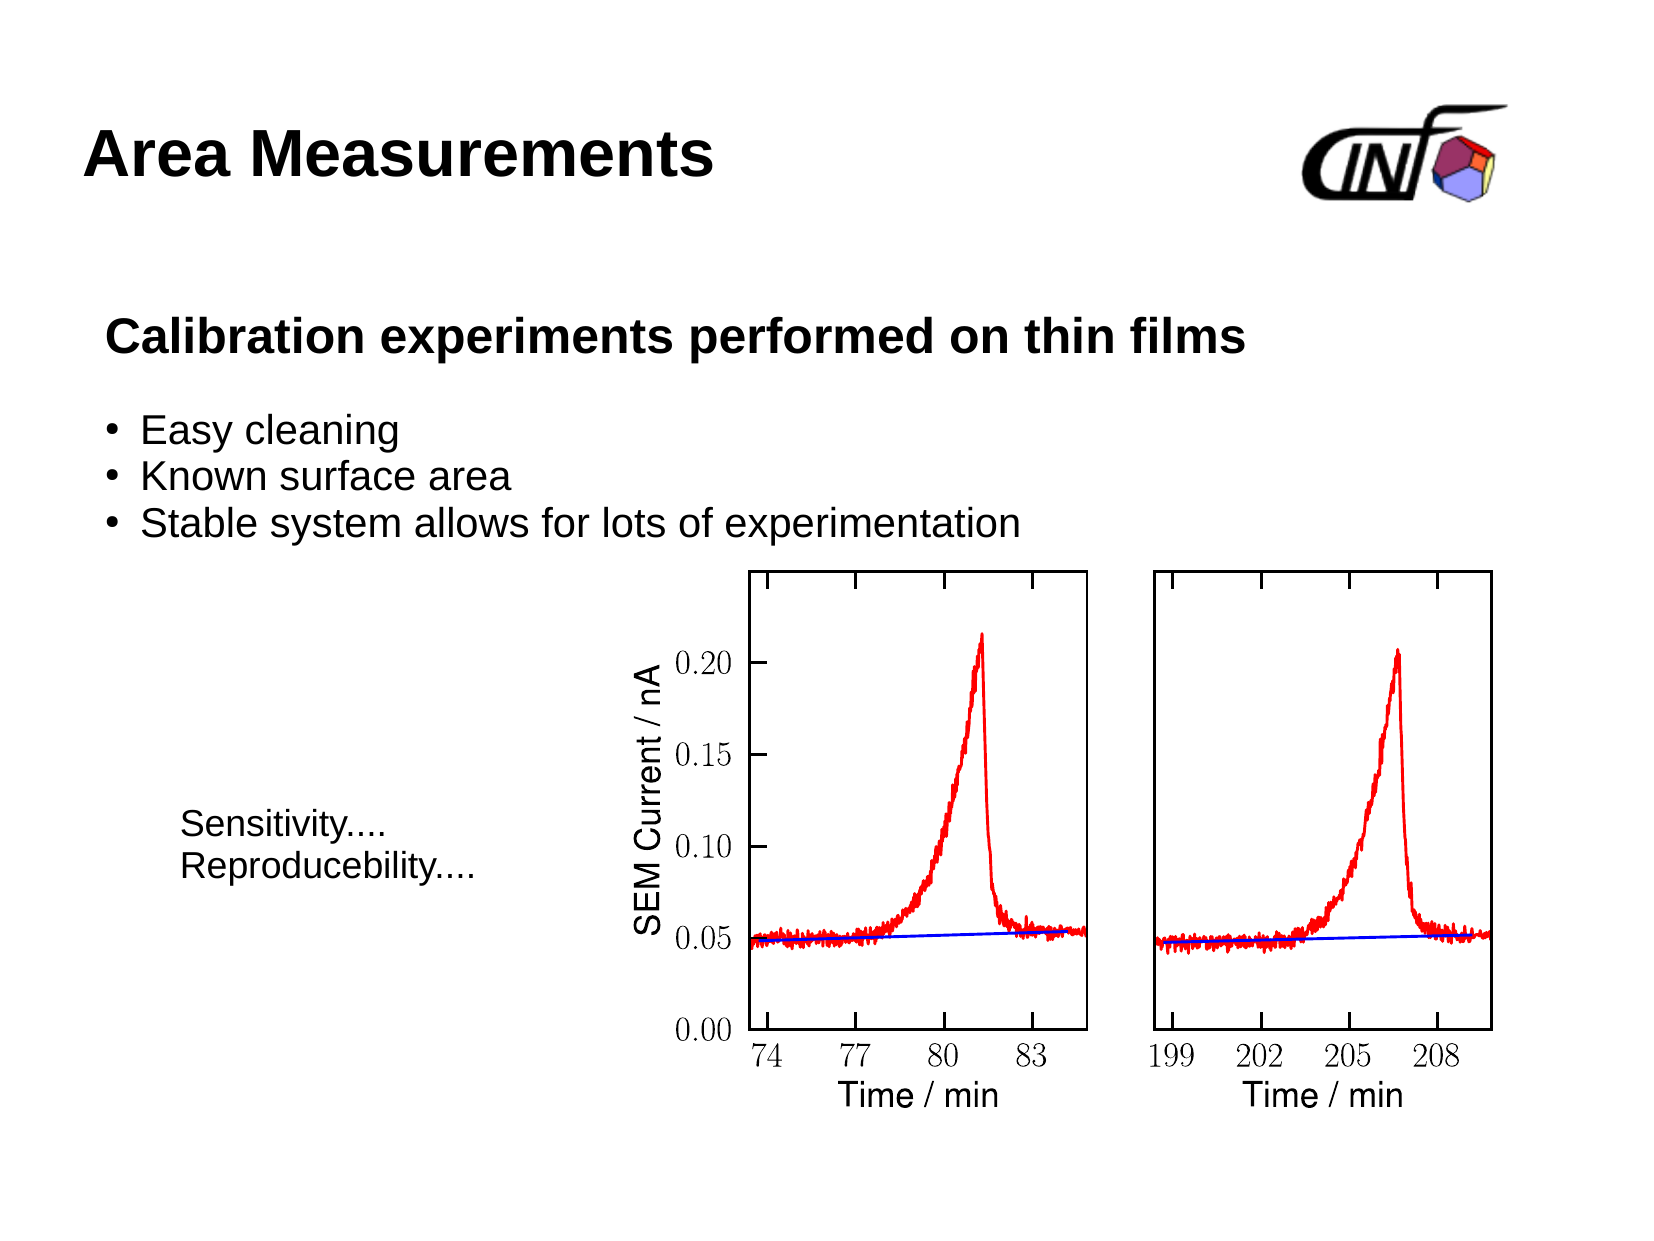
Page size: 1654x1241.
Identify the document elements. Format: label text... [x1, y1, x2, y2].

title Area Measurements [82, 49, 1571, 257]
text_box Sensitivity.... Reproducebility.... [165, 795, 496, 894]
text_box Calibration experiments performed on thin films Easy cleaning Known surface area Stable system allows for lots of experimentation [90, 301, 1291, 554]
picture [601, 510, 1591, 1121]
